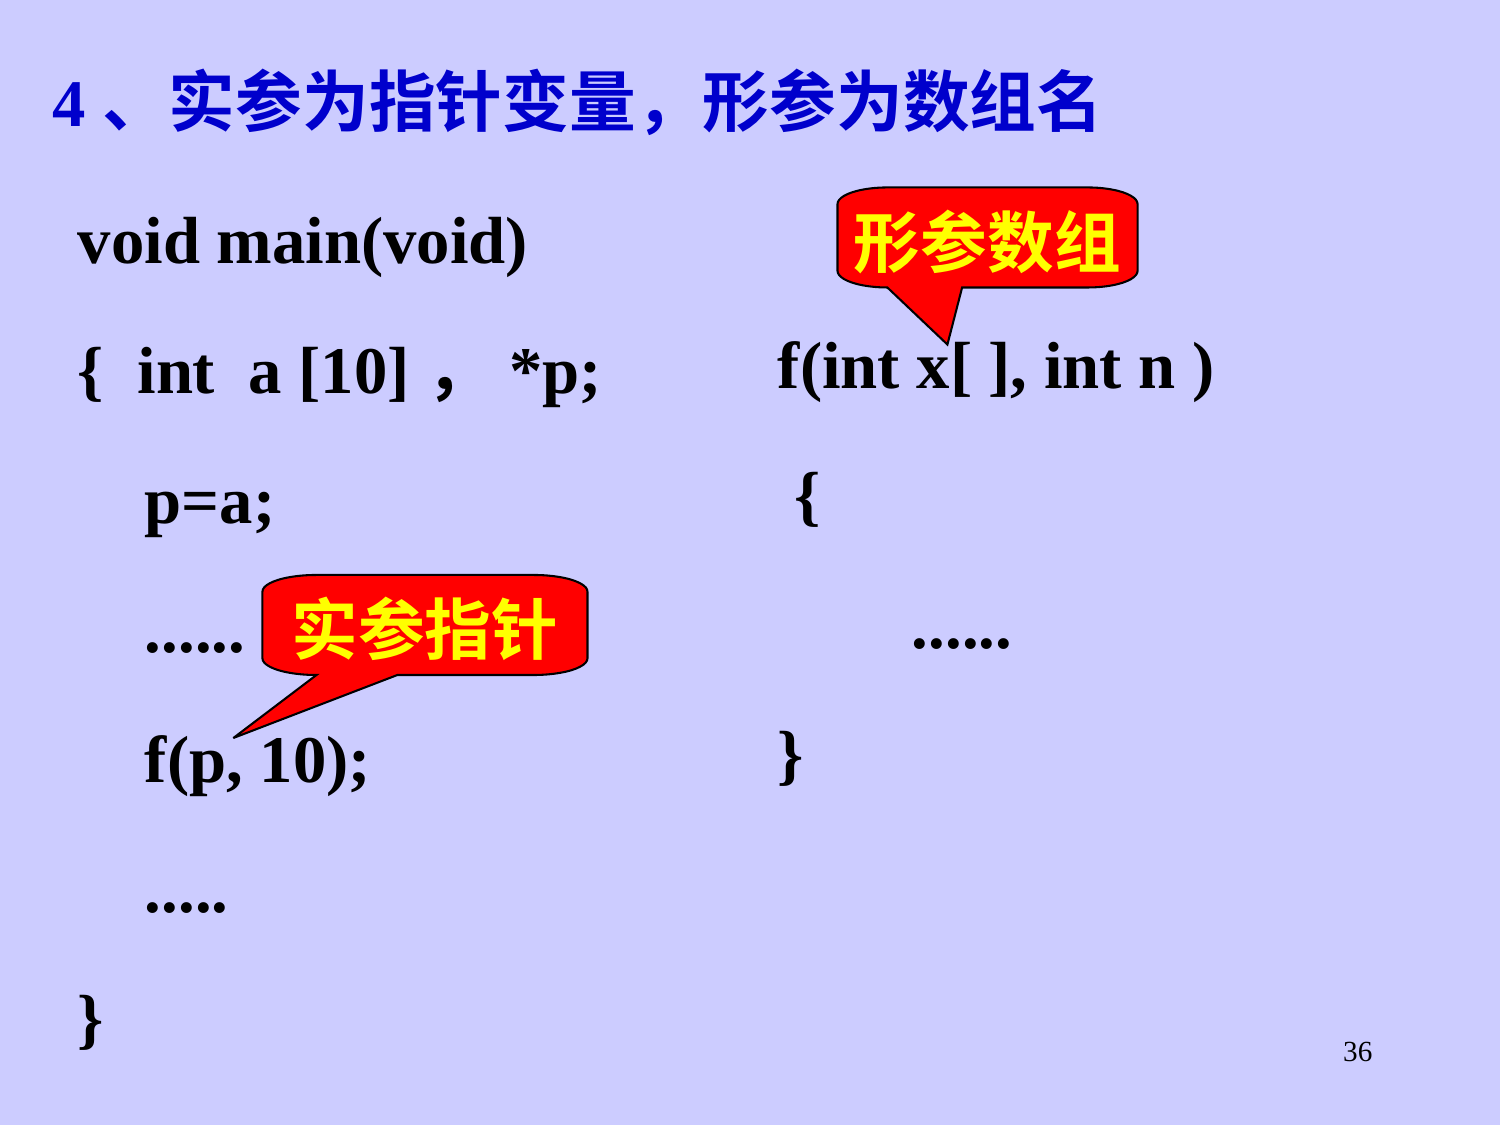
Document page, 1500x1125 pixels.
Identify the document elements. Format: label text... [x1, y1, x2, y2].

text_box 形参数组 [837, 187, 1138, 345]
text_box f(int x[ ], int n ) { ...... } [774, 312, 1276, 793]
text_box 实参指针 [233, 574, 588, 739]
text_box <编号> [1074, 1025, 1388, 1101]
text_box 4、实参为指针变量，形参为数组名 [49, 50, 1338, 142]
text_box void main(void) { int a [10]，*p; p=a; ...... f(p, 10); ..... } [75, 187, 751, 1057]
